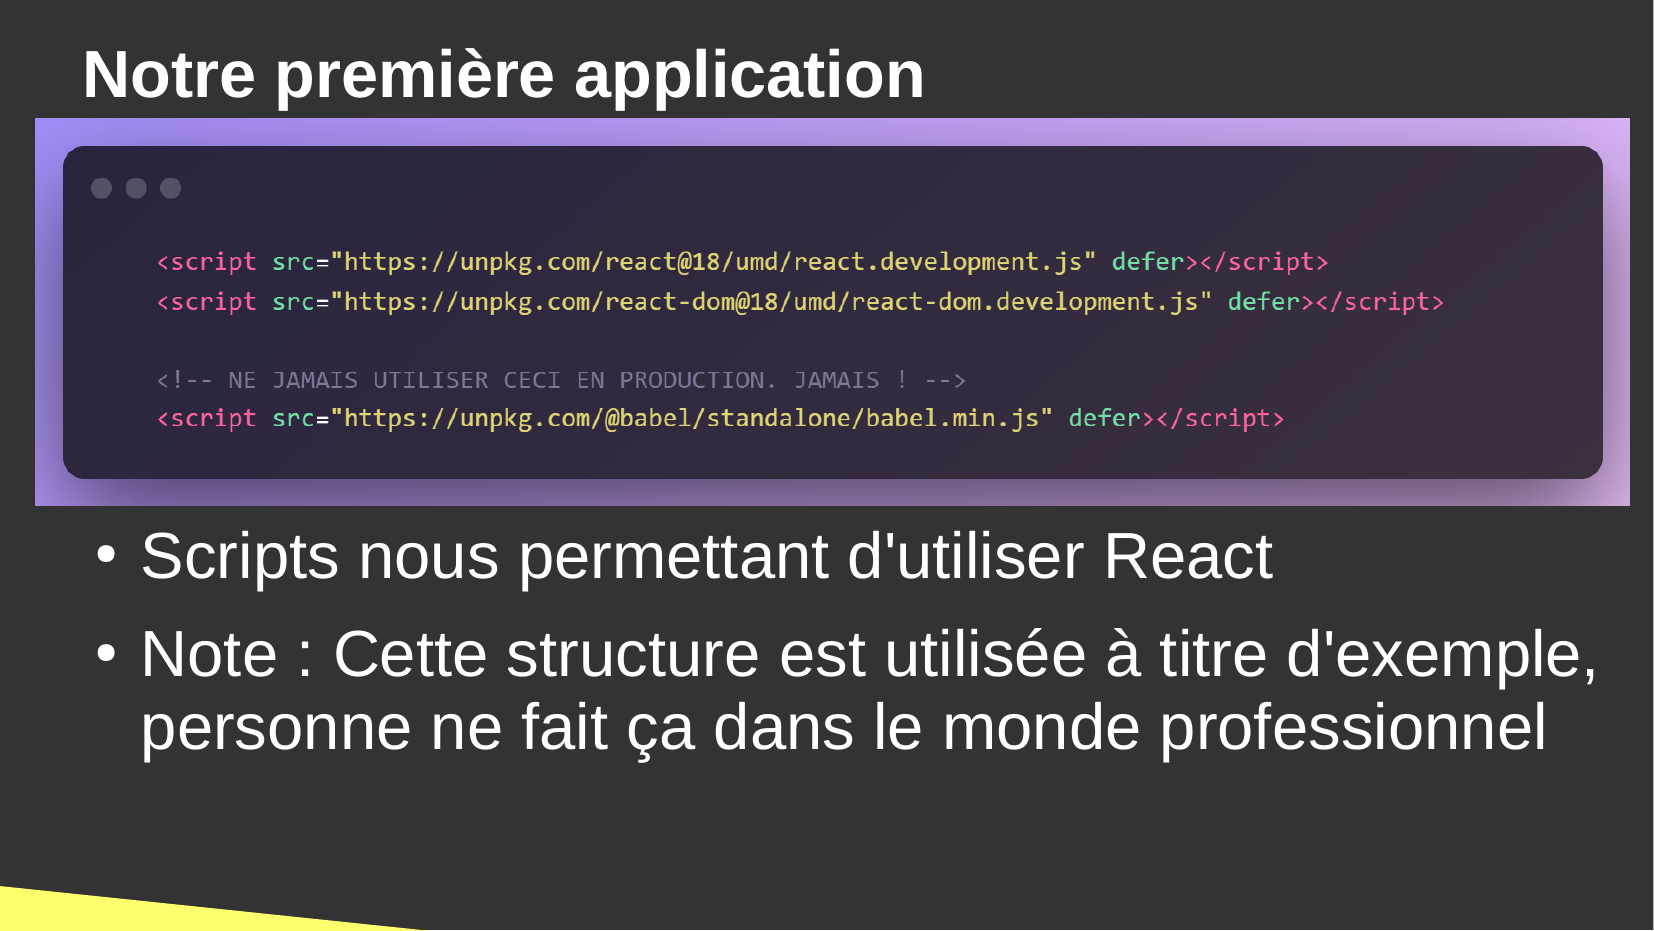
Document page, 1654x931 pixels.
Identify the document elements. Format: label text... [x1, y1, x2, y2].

title Notre première application [82, 37, 1571, 112]
picture [35, 118, 1630, 506]
list Scripts nous permettant d'utiliser React Note : Cette structure est utilisée à titre d'exemple, personne ne fait ça dans le monde professionnel [79, 519, 1619, 768]
text_box [0, 886, 432, 931]
